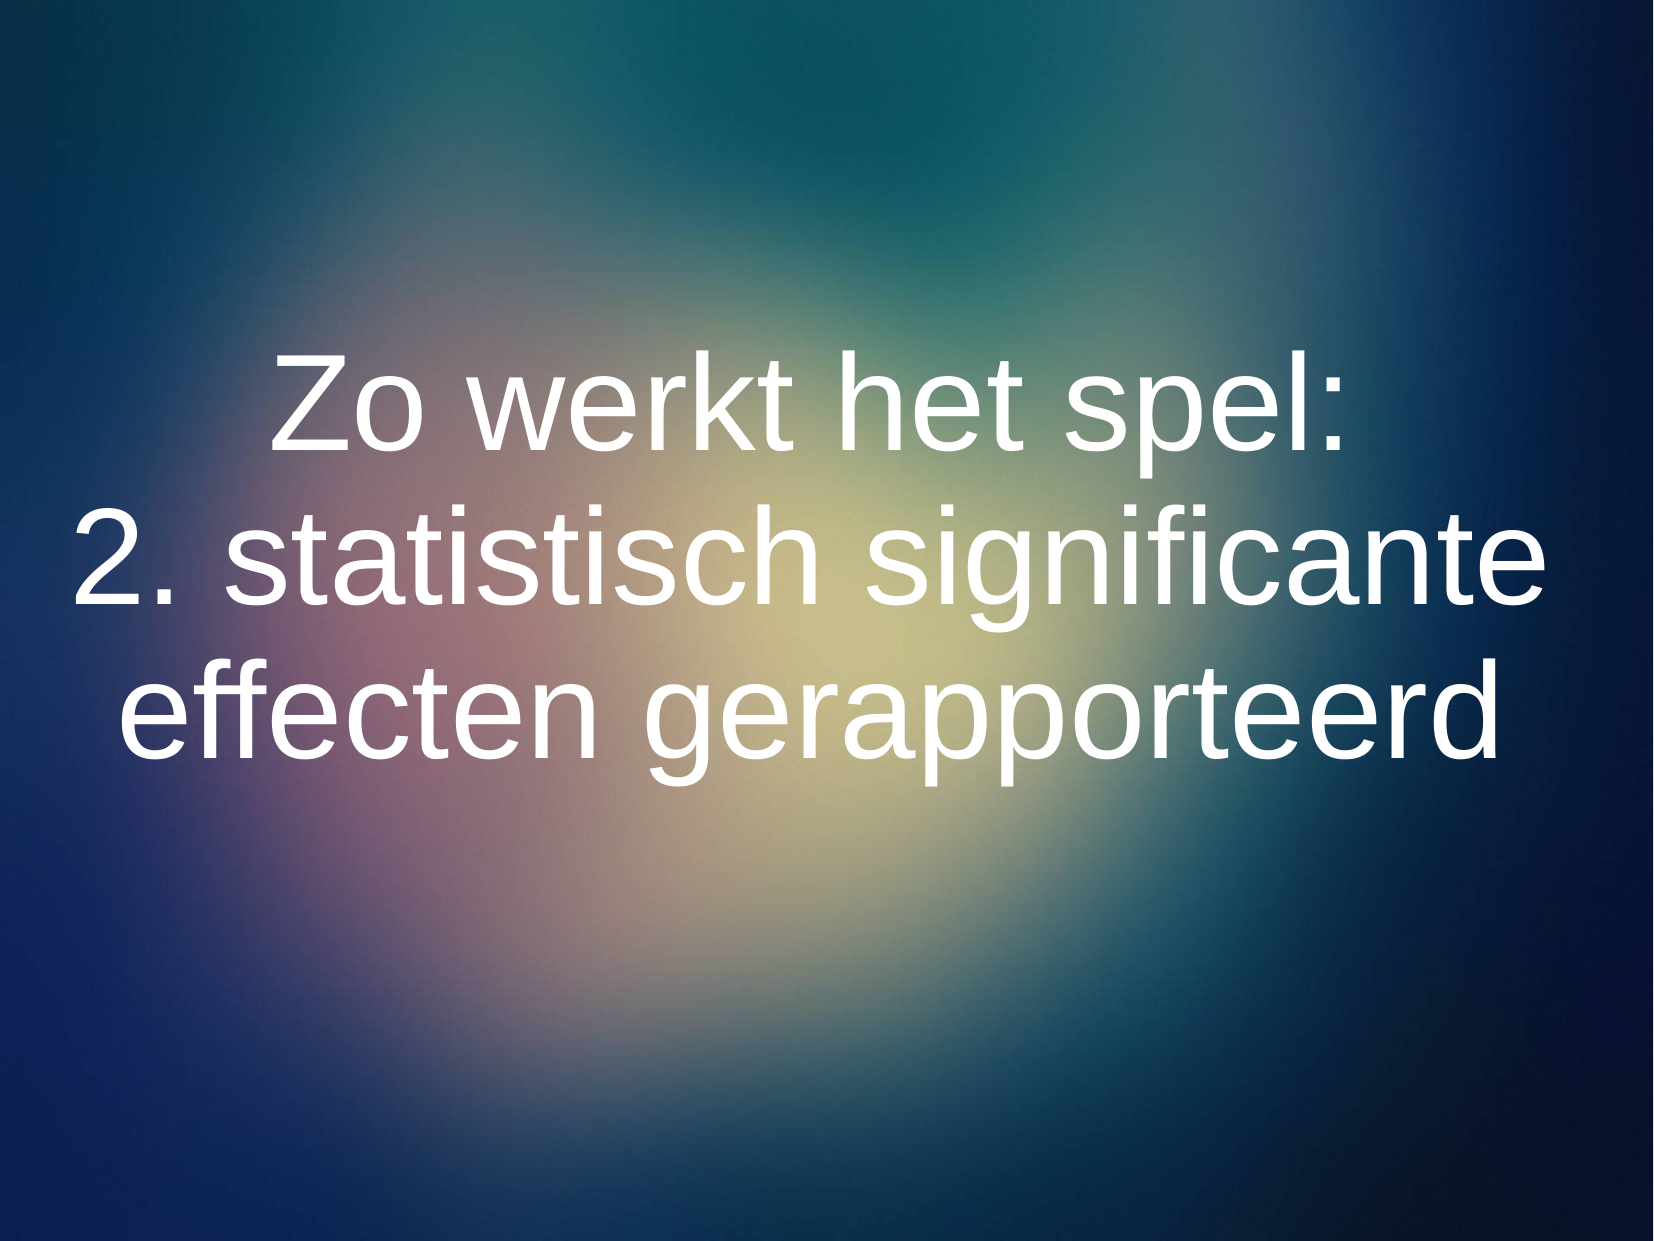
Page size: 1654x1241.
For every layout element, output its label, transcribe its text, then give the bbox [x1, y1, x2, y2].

picture [0, 0, 1654, 1241]
text_box Zo werkt het spel: 2. statistisch significante effecten gerapporteerd [46, 318, 1576, 796]
